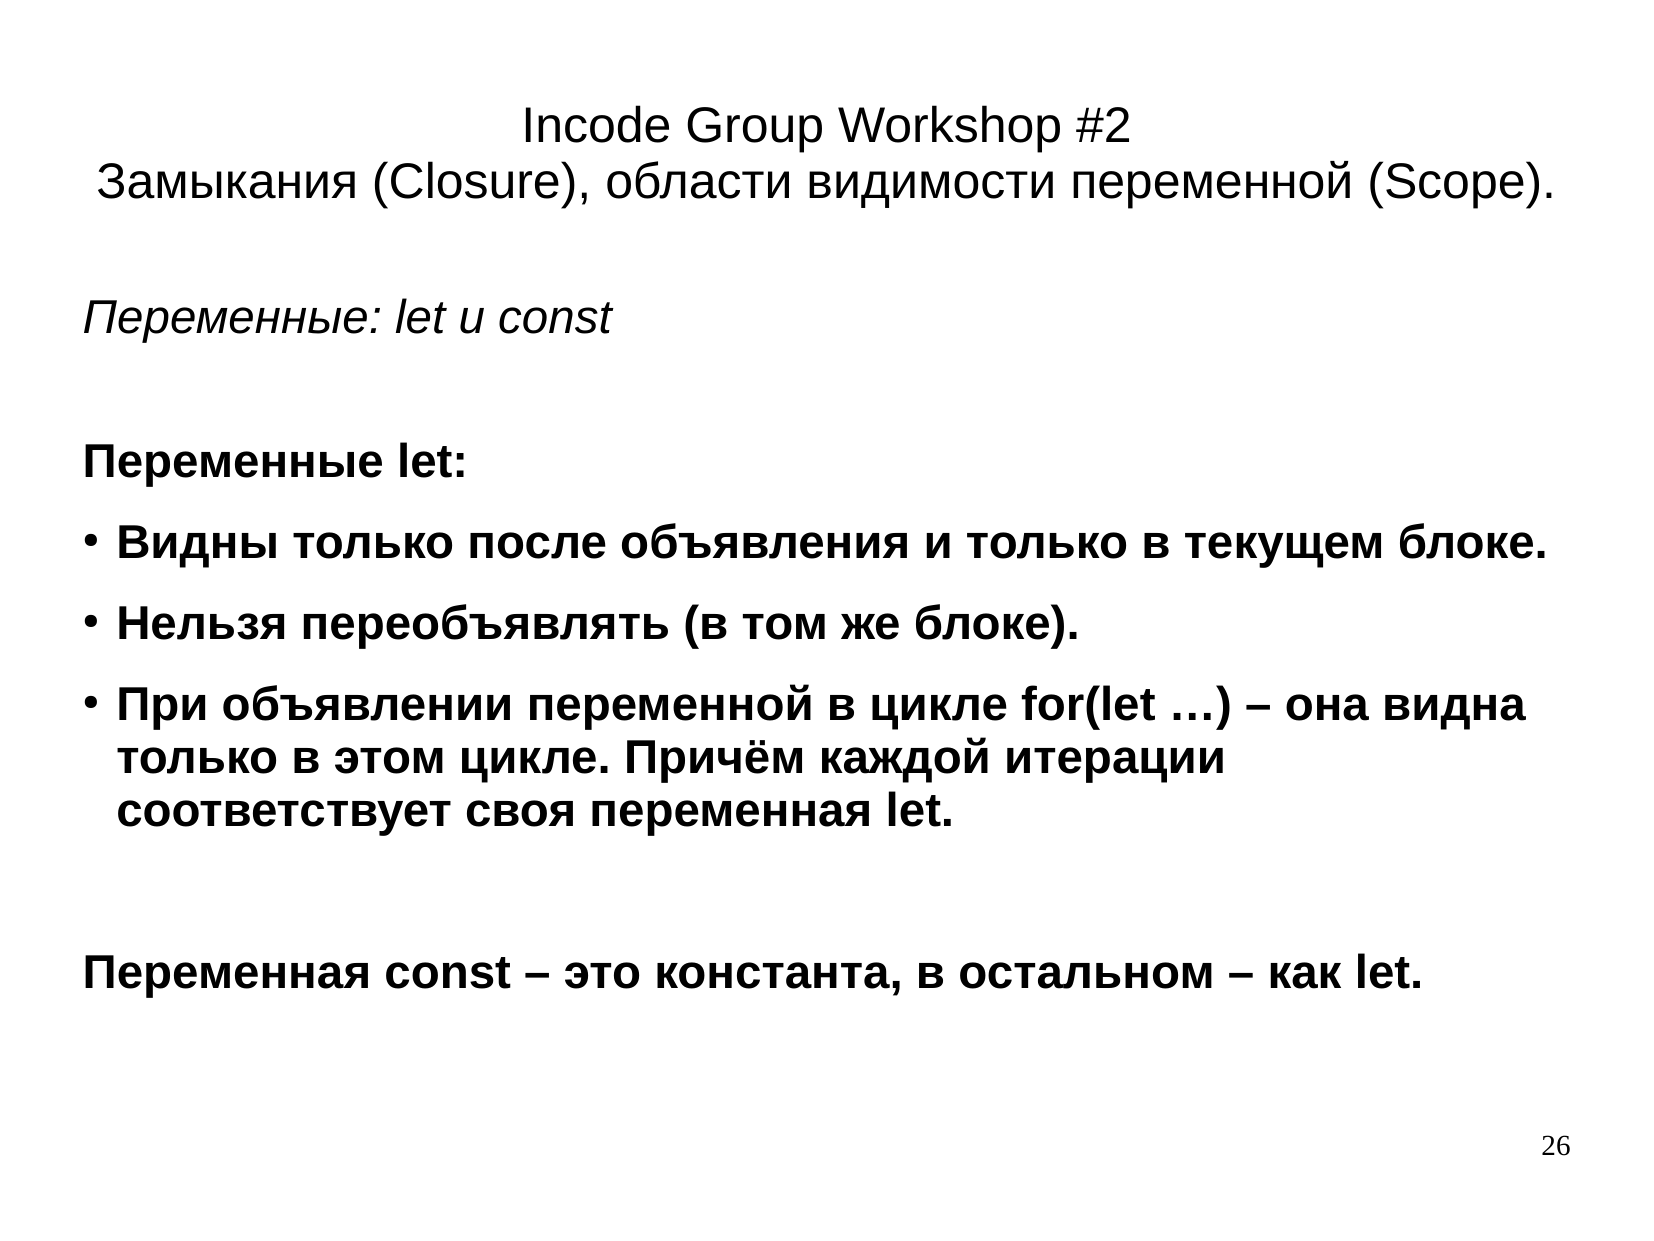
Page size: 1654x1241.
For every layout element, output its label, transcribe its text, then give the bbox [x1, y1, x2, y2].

title Incode Group Workshop #2 Замыкания (Closure), области видимости переменной (Scope). [82, 49, 1571, 257]
list Переменные: let и const Переменные let: Видны только после объявления и только в текущем блоке. Нельзя переобъявлять (в том же блоке). При объявлении переменной в цикле for(let …) – она видна только в этом цикле. Причём каждой итерации соответствует своя переменная let. Переменная const – это константа, в остальном – как let. [82, 290, 1563, 1010]
